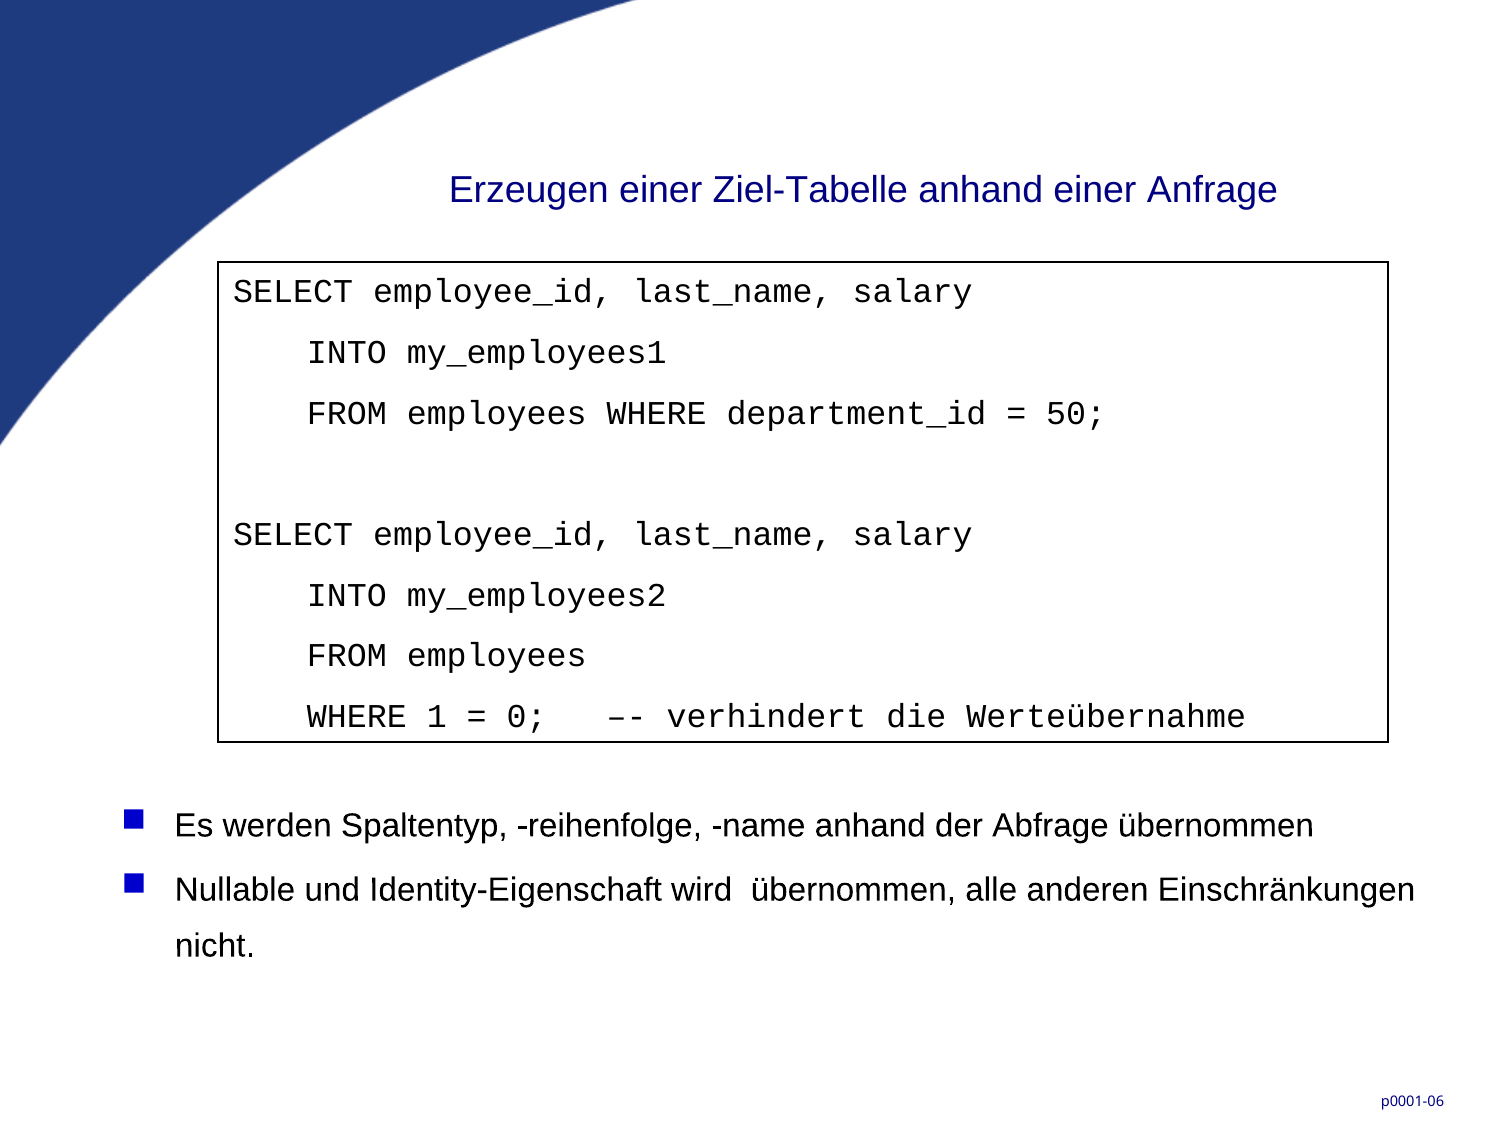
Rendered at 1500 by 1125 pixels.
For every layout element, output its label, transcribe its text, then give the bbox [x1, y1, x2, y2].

text_box SELECT employee_id, last_name, salary INTO my_employees1 FROM employees WHERE department_id = 50; SELECT employee_id, last_name, salary INTO my_employees2 FROM employees WHERE 1 = 0; –- verhindert die Werteübernahme [218, 261, 1389, 742]
text_box Es werden Spaltentyp, -reihenfolge, -name anhand der Abfrage übernommen Nullable und Identity-Eigenschaft wird übernommen, alle anderen Einschränkungen nicht. [106, 779, 1432, 1087]
picture [0, 0, 648, 462]
title Erzeugen einer Ziel-Tabelle anhand einer Anfrage [390, 158, 1337, 246]
